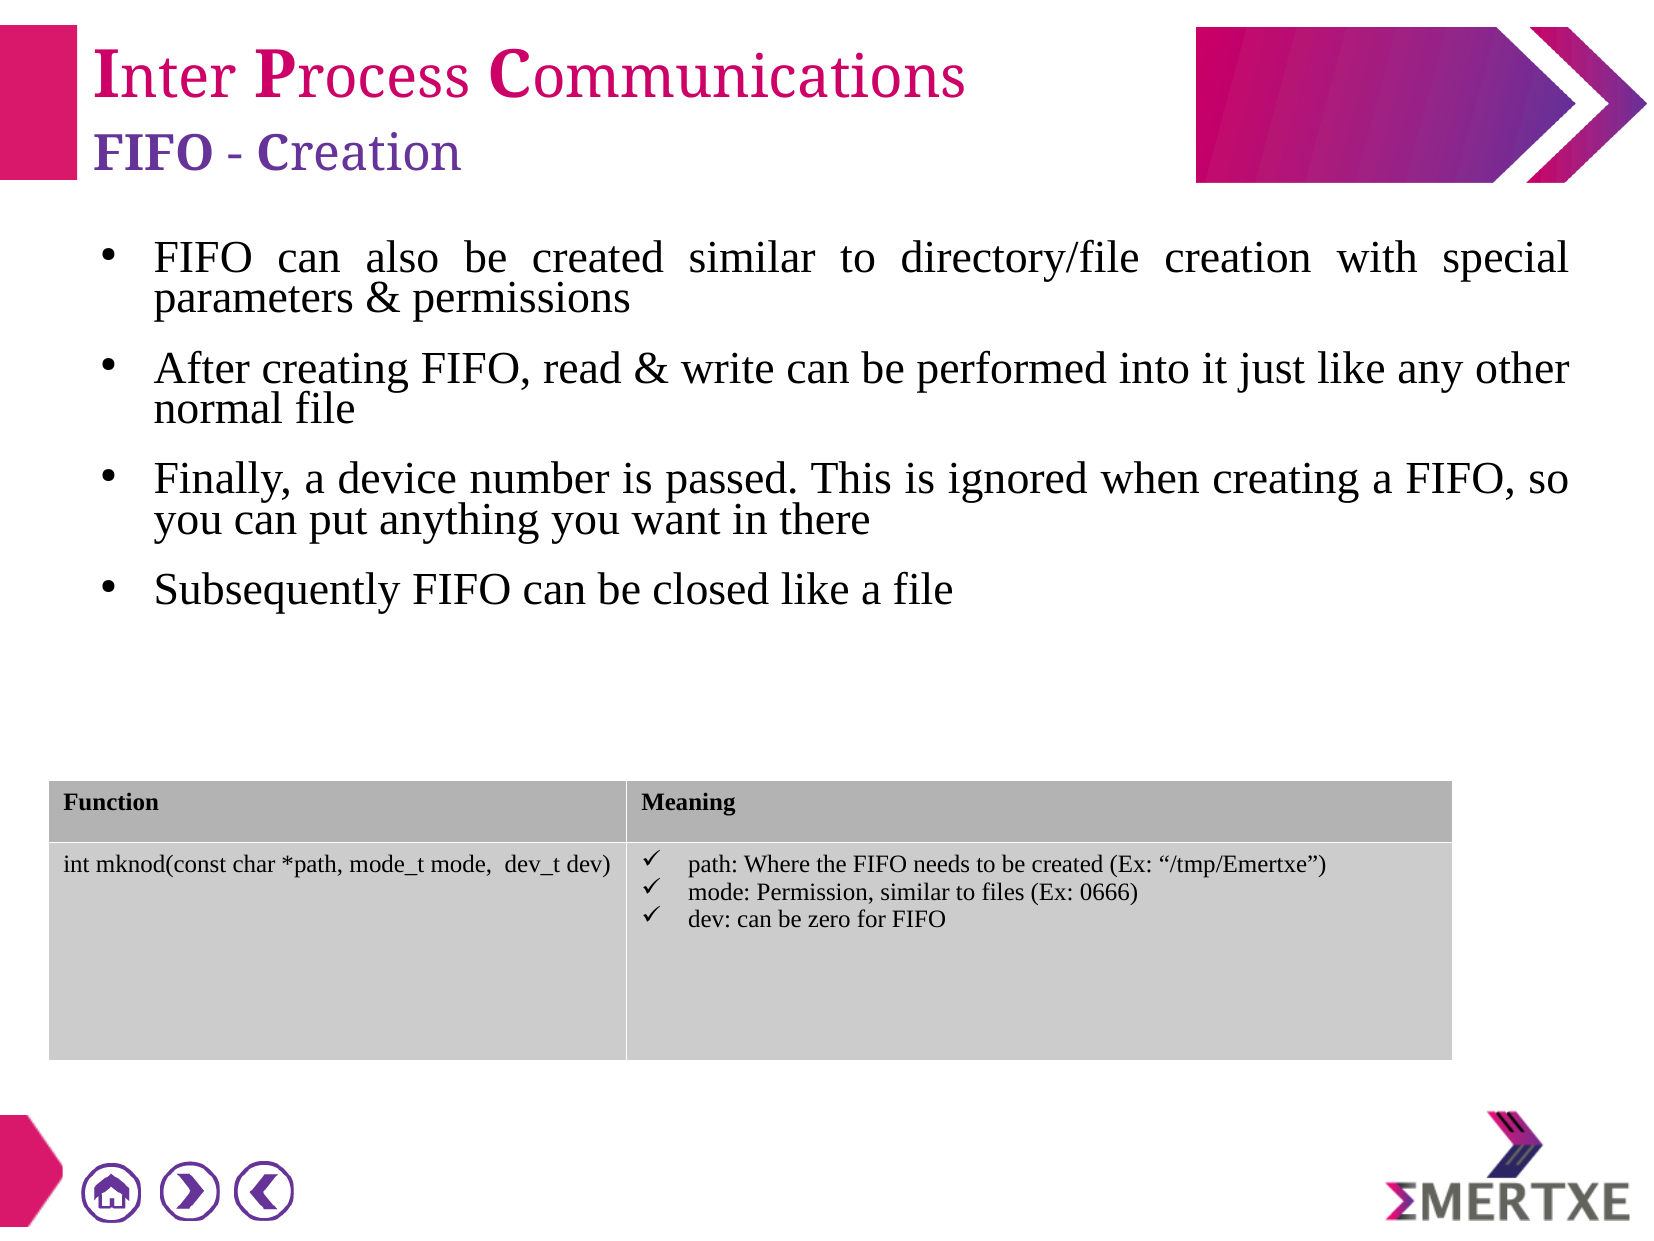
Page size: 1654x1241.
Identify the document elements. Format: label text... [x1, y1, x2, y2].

picture [81, 1163, 141, 1223]
picture [160, 1161, 220, 1221]
picture [1385, 1107, 1631, 1221]
picture [1571, 27, 1647, 183]
table_header Meaning [627, 781, 1452, 842]
table_header Function [49, 781, 626, 842]
table_cell int mknod(const char *path, mode_t mode, dev_t dev) [49, 843, 626, 1060]
picture [234, 1161, 294, 1221]
title Inter Process Communications FIFO - Creation [93, 2, 1571, 210]
list FIFO can also be created similar to directory/file creation with special parameters & permissions After creating FIFO, read & write can be performed into it just like any other normal file Finally, a device number is passed. This is ignored when creating a FIFO, so you can put anything you want in there Subsequently FIFO can be closed like a file [82, 240, 1571, 1094]
table_cell path: Where the FIFO needs to be created (Ex: “/tmp/Emertxe”) mode: Permission, similar to files (Ex: 0666) dev: can be zero for FIFO [627, 843, 1452, 1060]
